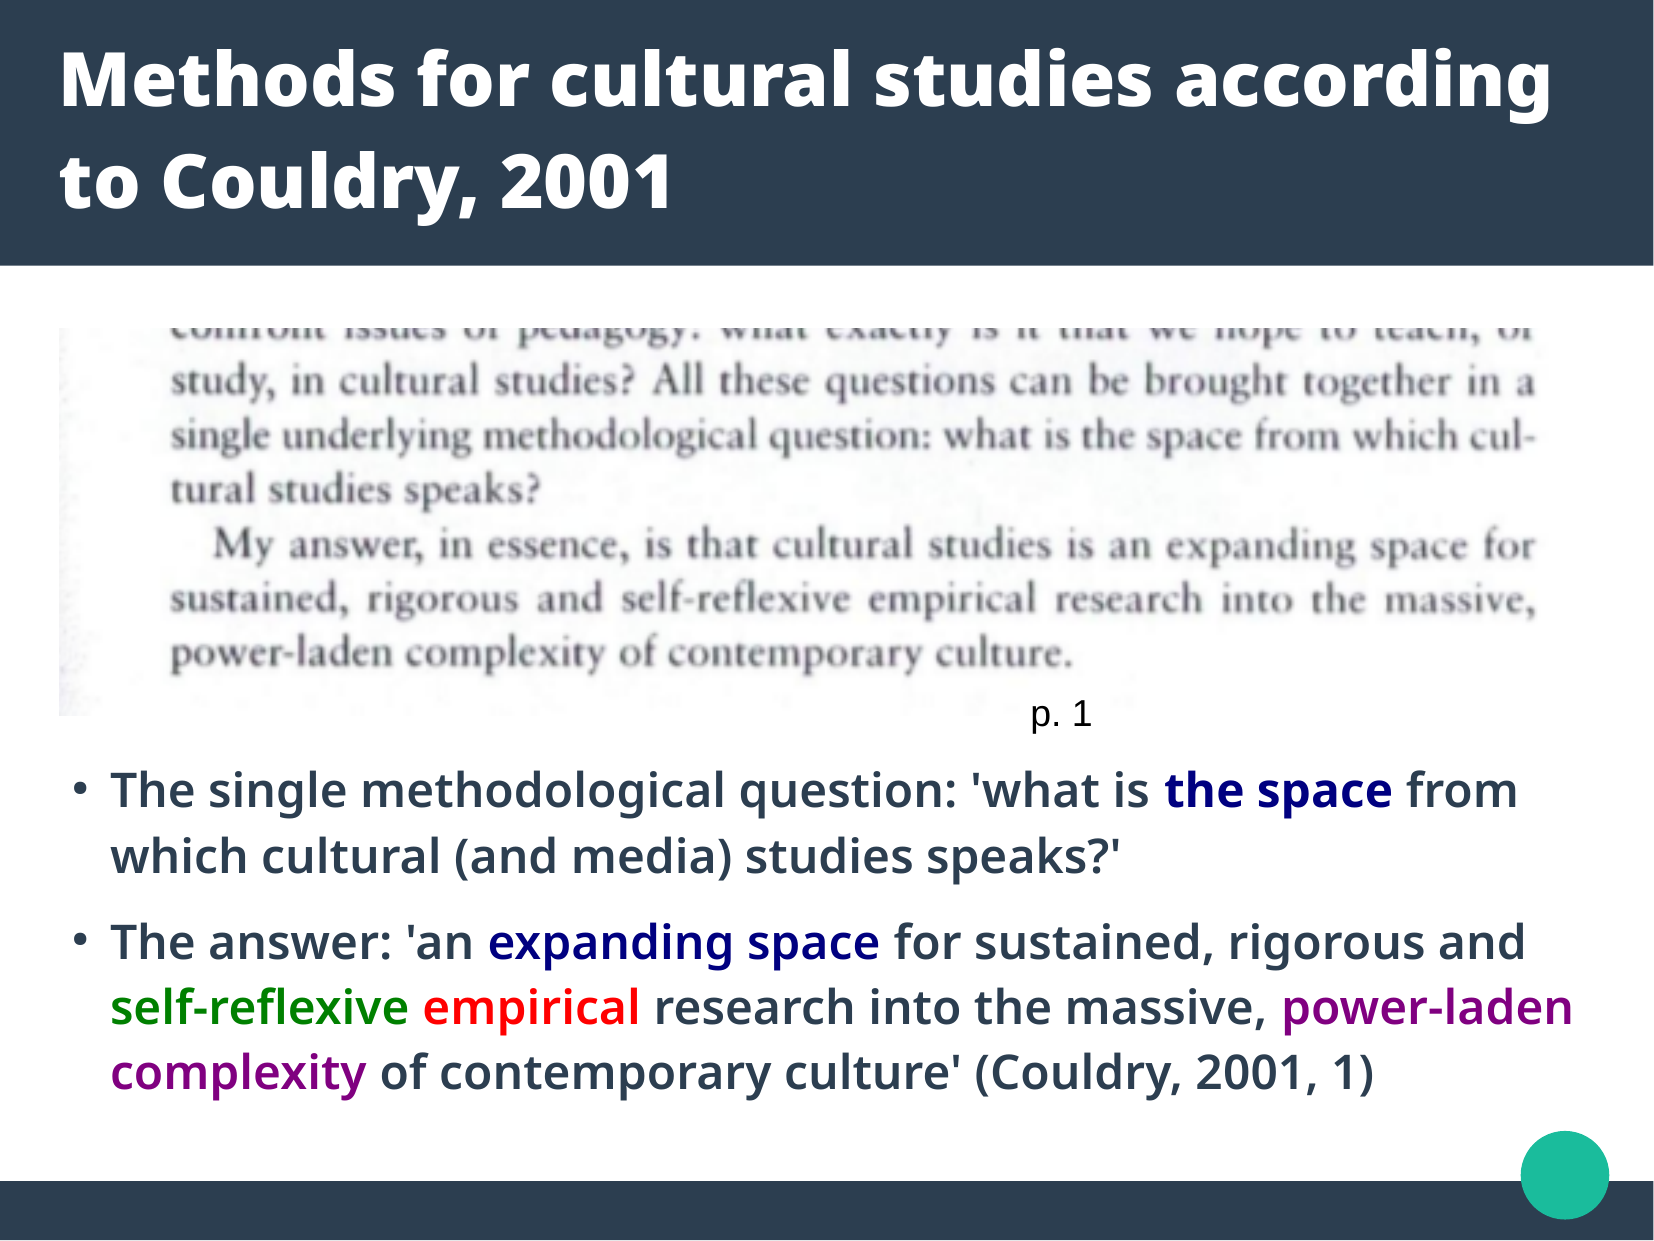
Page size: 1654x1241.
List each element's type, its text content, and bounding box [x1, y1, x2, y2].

title Methods for cultural studies according to Couldry, 2001 [59, 33, 1595, 223]
picture [59, 328, 1595, 716]
text_box p. 1 [1015, 685, 1182, 742]
list The single methodological question: 'what is the space from which cultural (and media) studies speaks?' The answer: 'an expanding space for sustained, rigorous and self-reflexive empirical research into the massive, power-laden complexity of contemporary culture' (Couldry, 2001, 1) [59, 756, 1595, 1151]
